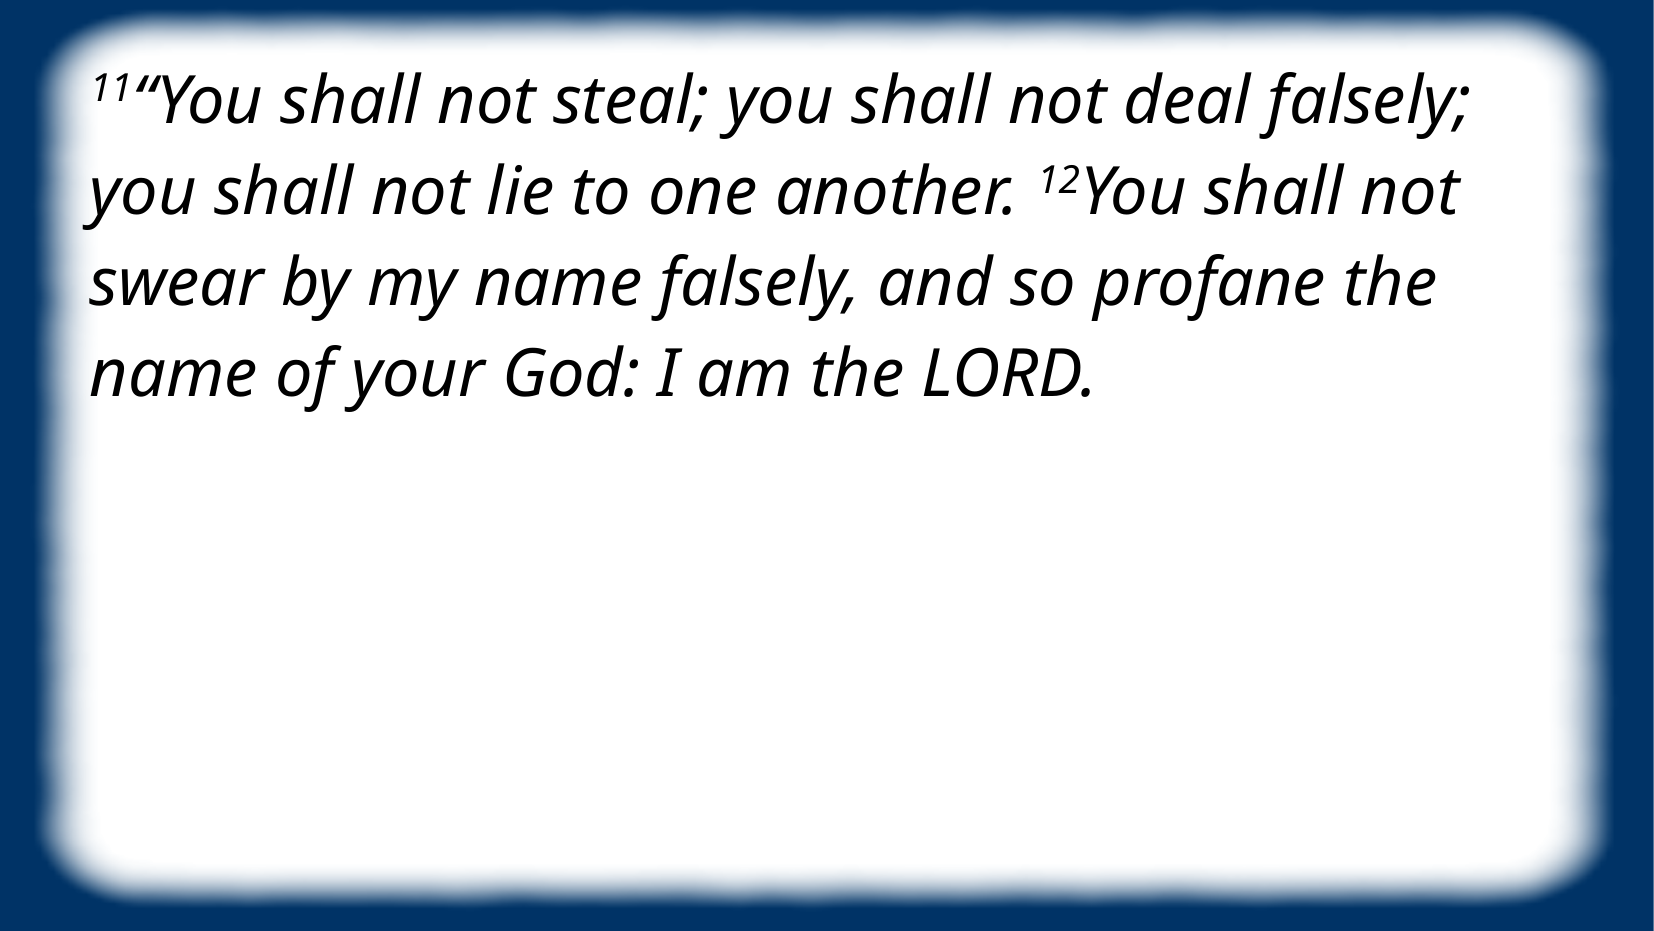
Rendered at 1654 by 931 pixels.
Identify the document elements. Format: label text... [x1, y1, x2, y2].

text_box 11“You shall not steal; you shall not deal falsely; you shall not lie to one another. 12You shall not swear by my name falsely, and so profane the name of your God: I am the LORD. [75, 45, 1561, 415]
picture [0, 0, 1654, 931]
